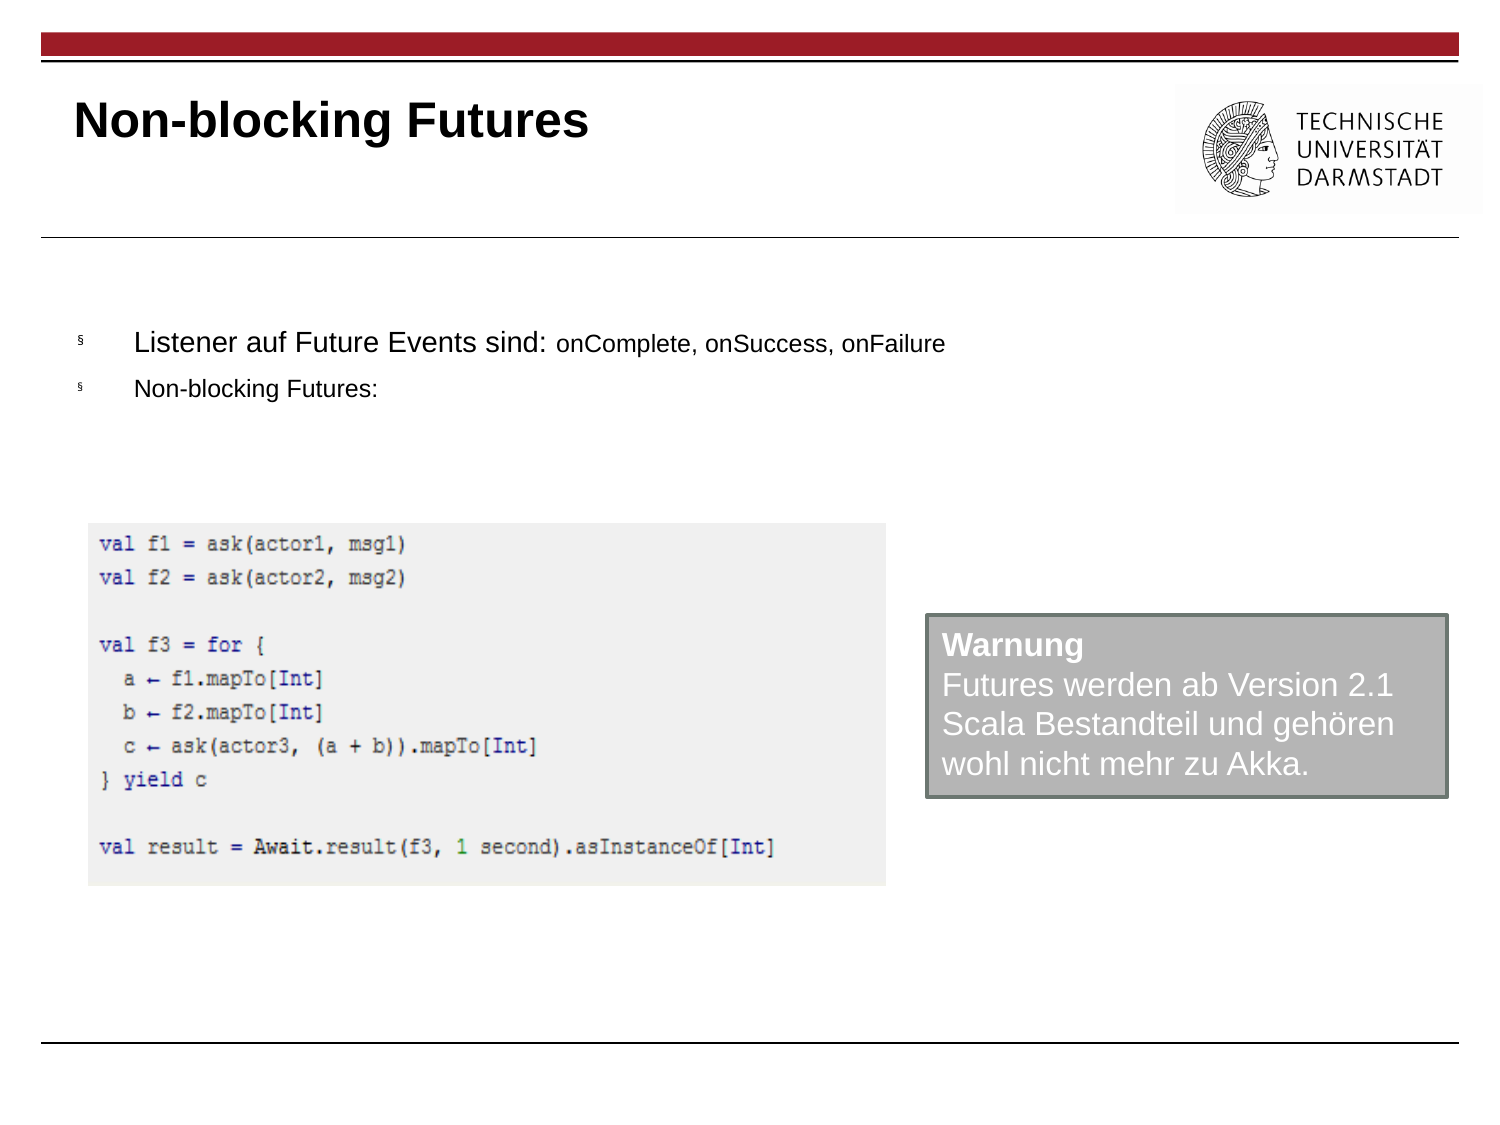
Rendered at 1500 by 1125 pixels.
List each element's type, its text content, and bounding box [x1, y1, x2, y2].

picture [88, 523, 886, 886]
title Non-blocking Futures [58, 80, 1149, 218]
picture [1175, 84, 1483, 214]
text_box Warnung Futures werden ab Version 2.1 Scala Bestandteil und gehören wohl nicht mehr zu Akka. [927, 615, 1447, 798]
list Listener auf Future Events sind: onComplete, onSuccess, onFailure Non-blocking Futures: [62, 265, 1471, 1001]
